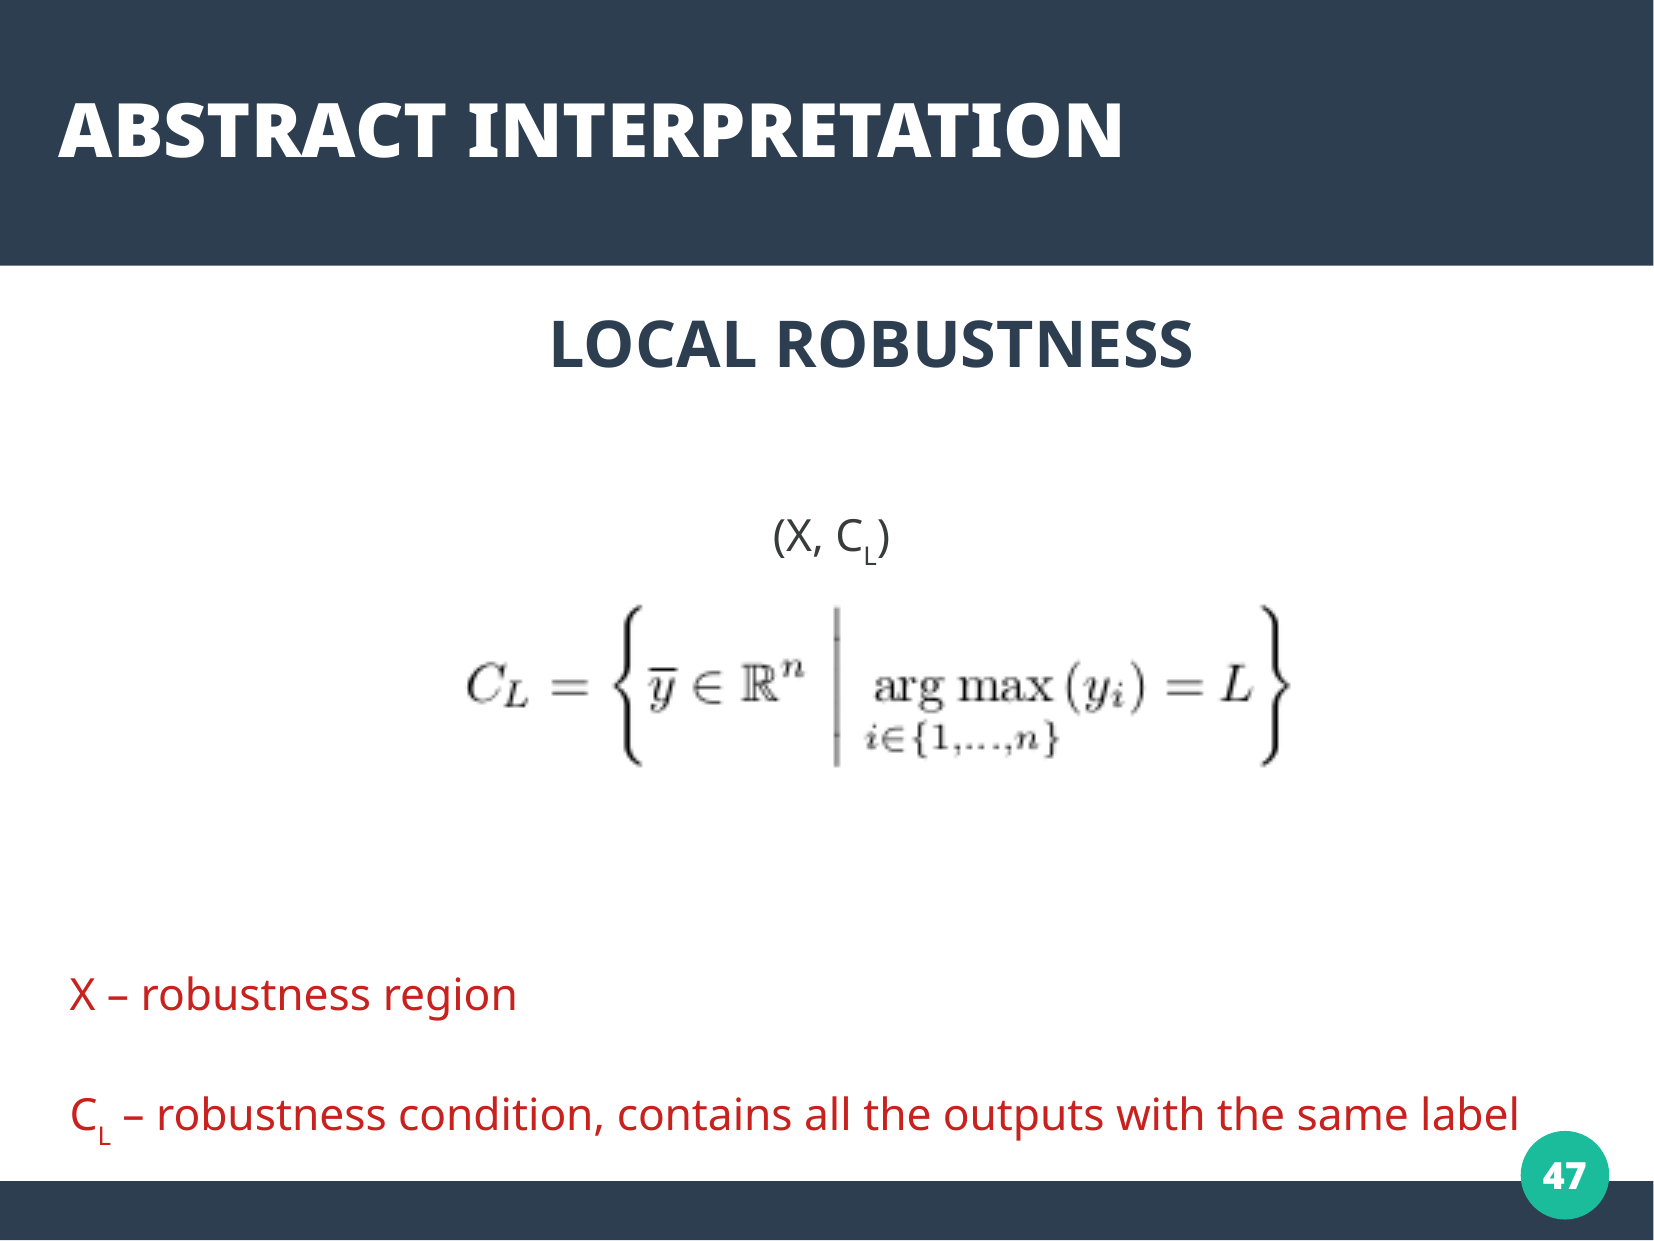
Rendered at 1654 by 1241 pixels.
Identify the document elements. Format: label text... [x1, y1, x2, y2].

title ABSTRACT INTERPRETATION [59, 49, 1595, 207]
picture [325, 597, 1306, 796]
list LOCAL ROBUSTNESS (X, CL) X – robustness region CL – robustness condition, contains all the outputs with the same label [69, 298, 1606, 1156]
